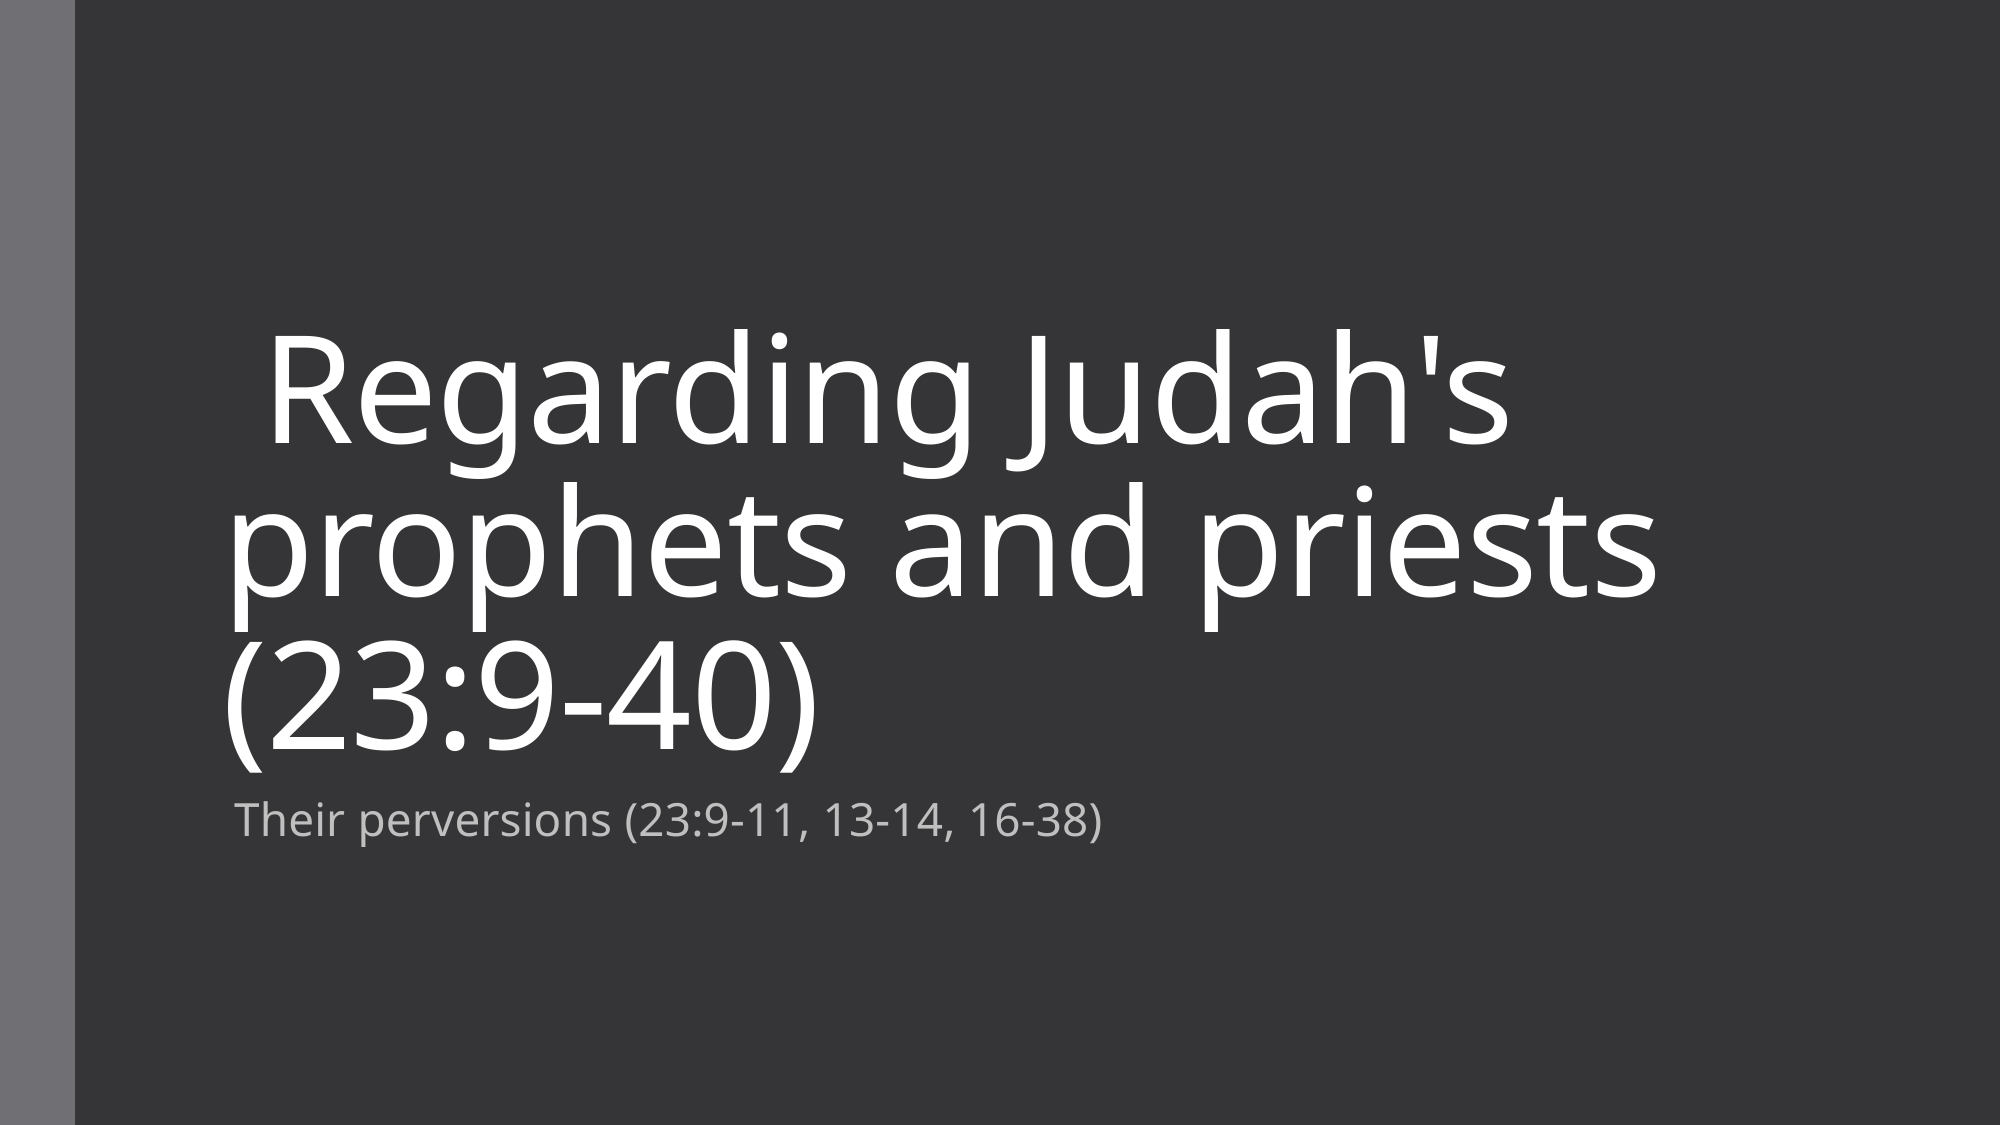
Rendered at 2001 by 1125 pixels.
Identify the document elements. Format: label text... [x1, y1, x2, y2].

title Regarding Judah's prophets and priests (23:9-40) [206, 124, 1752, 787]
subtitle Their perversions (23:9-11, 13-14, 16-38) [206, 787, 1752, 1066]
